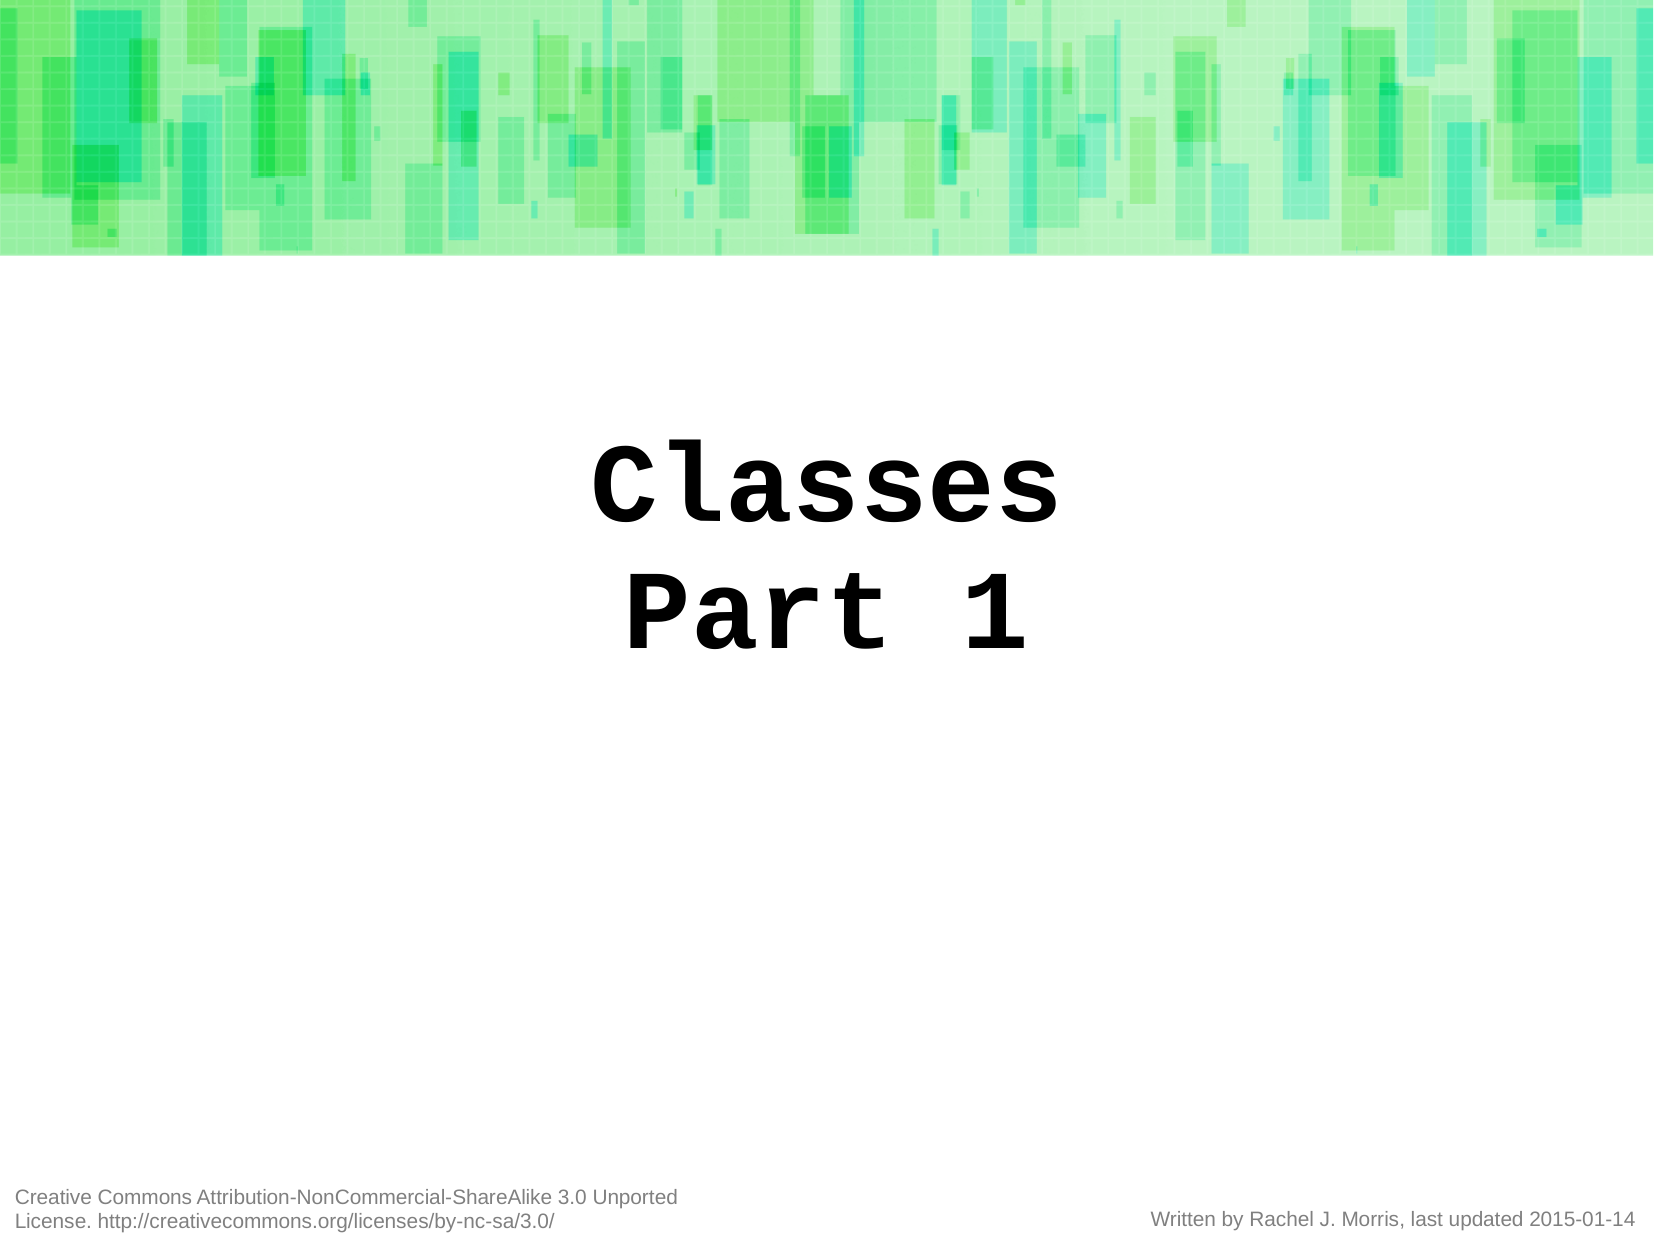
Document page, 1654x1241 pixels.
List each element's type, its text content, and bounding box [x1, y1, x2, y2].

picture [0, 0, 1654, 1241]
subtitle Classes Part 1 [82, 285, 1571, 826]
text_box Written by Rachel J. Morris, last updated 2015-01-14 [840, 1200, 1651, 1239]
text_box Creative Commons Attribution-NonCommercial-ShareAlike 3.0 Unported License. http://creativecommons.org/licenses/by-nc-sa/3.0/ [0, 1178, 751, 1241]
